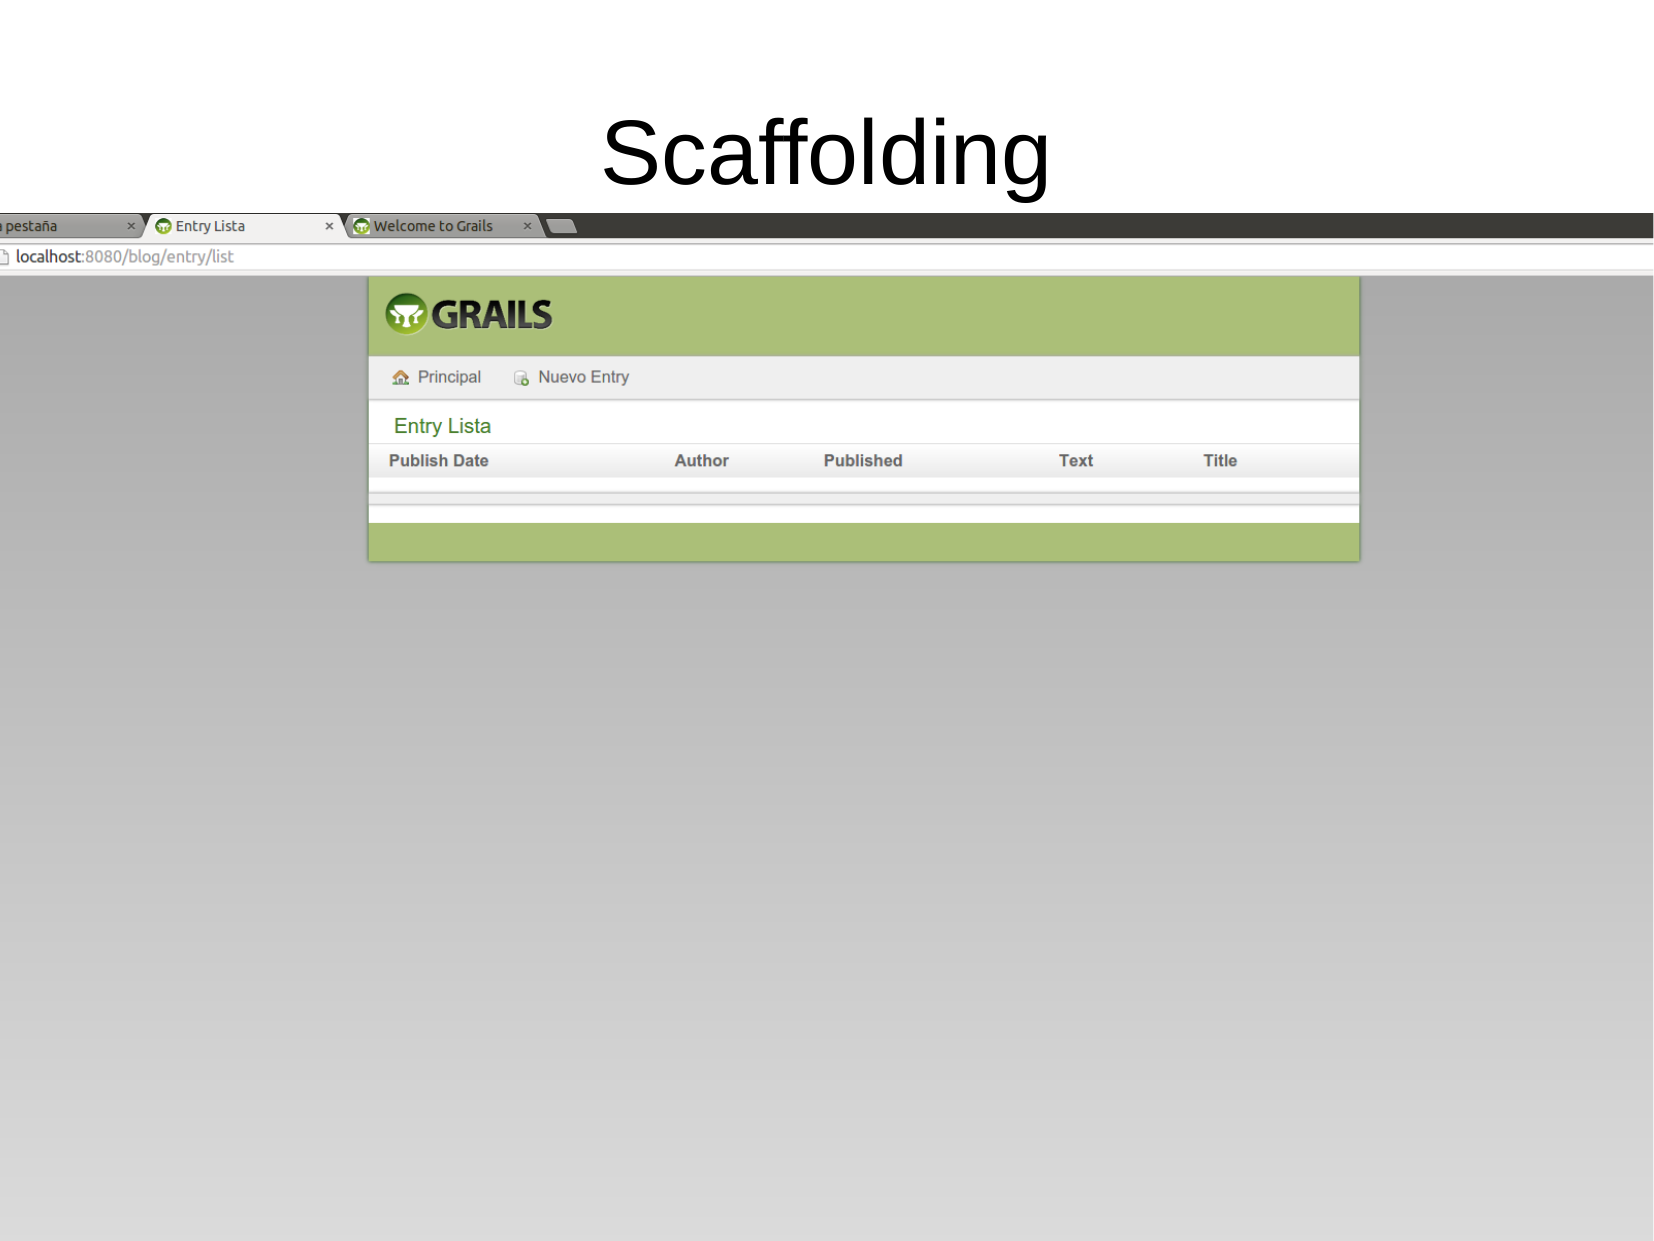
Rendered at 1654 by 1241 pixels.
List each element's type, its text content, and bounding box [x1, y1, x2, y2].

title Scaffolding [82, 49, 1571, 213]
picture [0, 213, 1654, 1241]
